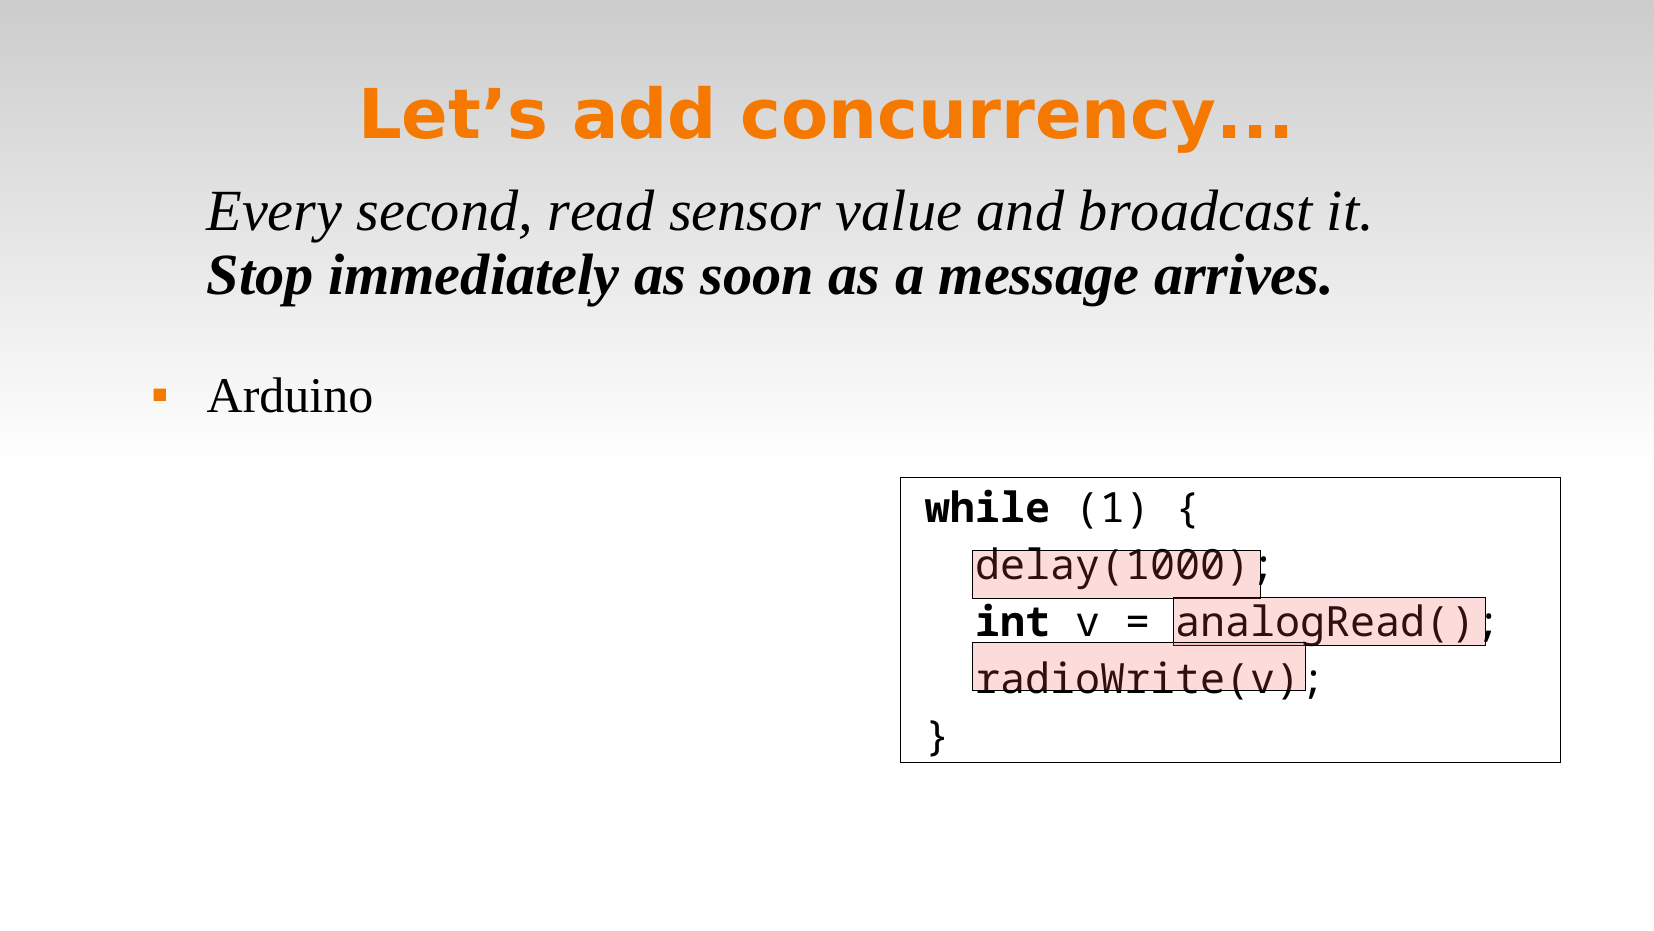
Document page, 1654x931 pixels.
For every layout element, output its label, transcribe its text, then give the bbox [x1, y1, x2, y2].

list Arduino [82, 368, 809, 851]
title Let’s add concurrency... [82, 37, 1571, 193]
text_box while (1) { delay(1000); int v = analogRead(); radioWrite(v); } [900, 499, 1561, 742]
list Every second, read sensor value and broadcast it. Stop immediately as soon as a message arrives. [82, 177, 1538, 338]
text_box [972, 550, 1486, 691]
